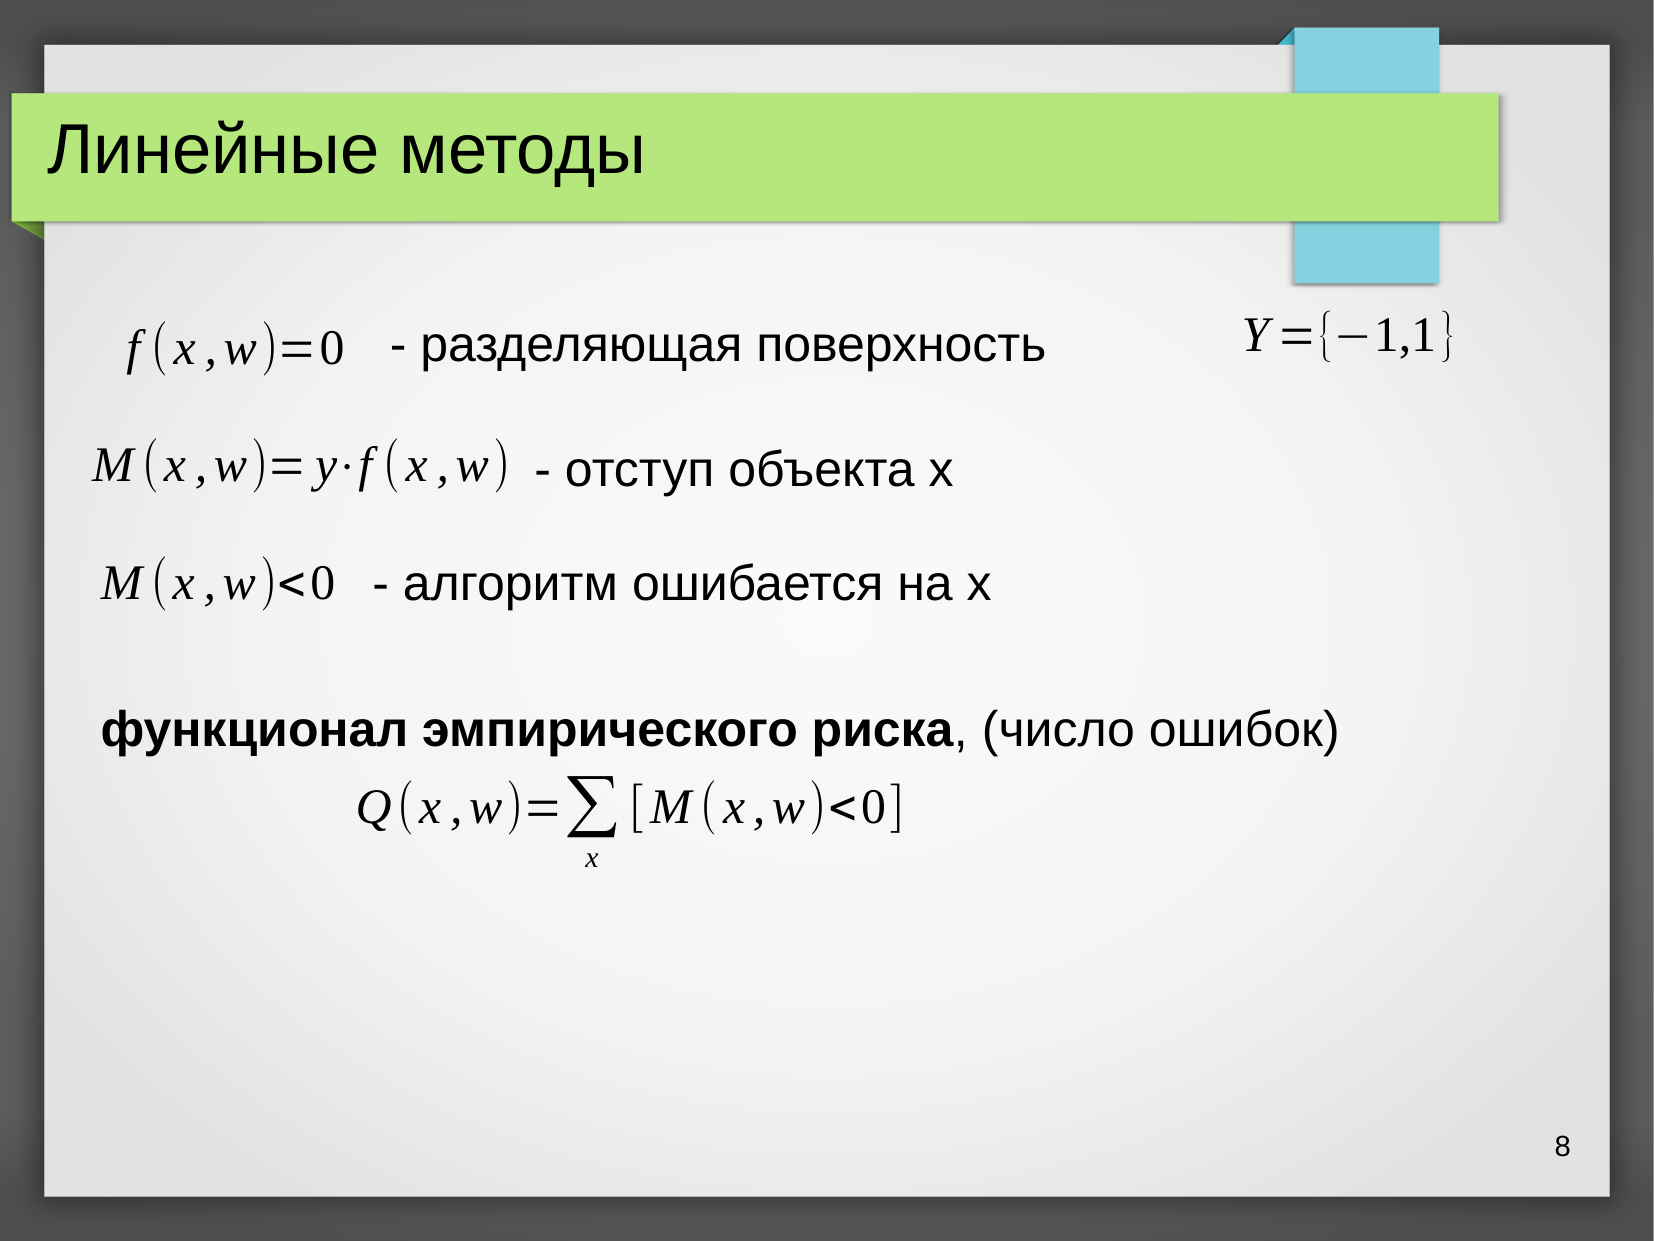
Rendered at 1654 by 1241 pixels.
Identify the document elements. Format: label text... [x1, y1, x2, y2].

text_box - отступ объекта х [516, 435, 966, 504]
text_box функционал эмпирического риска, (число ошибок) [82, 696, 1359, 761]
picture [0, 0, 1654, 1241]
chart [350, 772, 910, 875]
text_box - алгоритм ошибается на х [354, 555, 1158, 611]
title Линейные методы [47, 109, 1501, 189]
chart [1236, 307, 1465, 366]
chart [118, 318, 351, 380]
chart [91, 553, 343, 615]
subtitle - разделяющая поверхность [389, 310, 1134, 378]
chart [82, 435, 516, 497]
